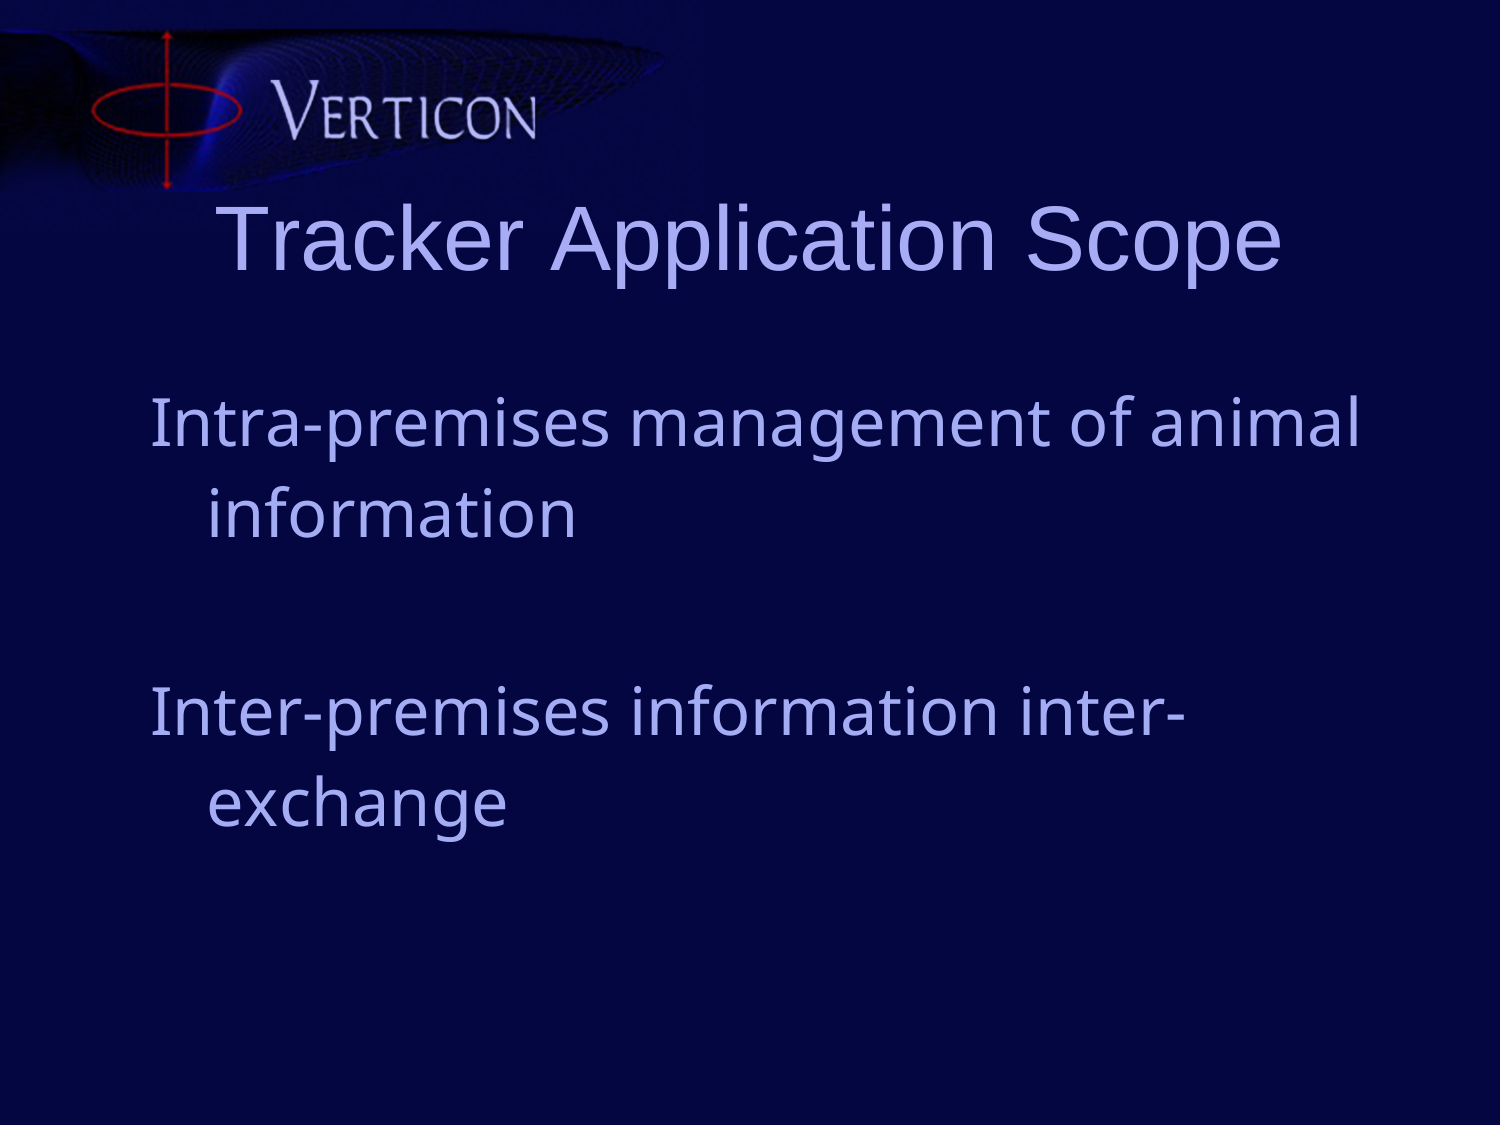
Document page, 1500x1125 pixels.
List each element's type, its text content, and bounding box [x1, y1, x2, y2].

picture [0, 0, 704, 232]
title Tracker Application Scope [75, 187, 1425, 393]
list Intra-premises management of animal information Inter-premises information inter-exchange [150, 375, 1385, 1056]
